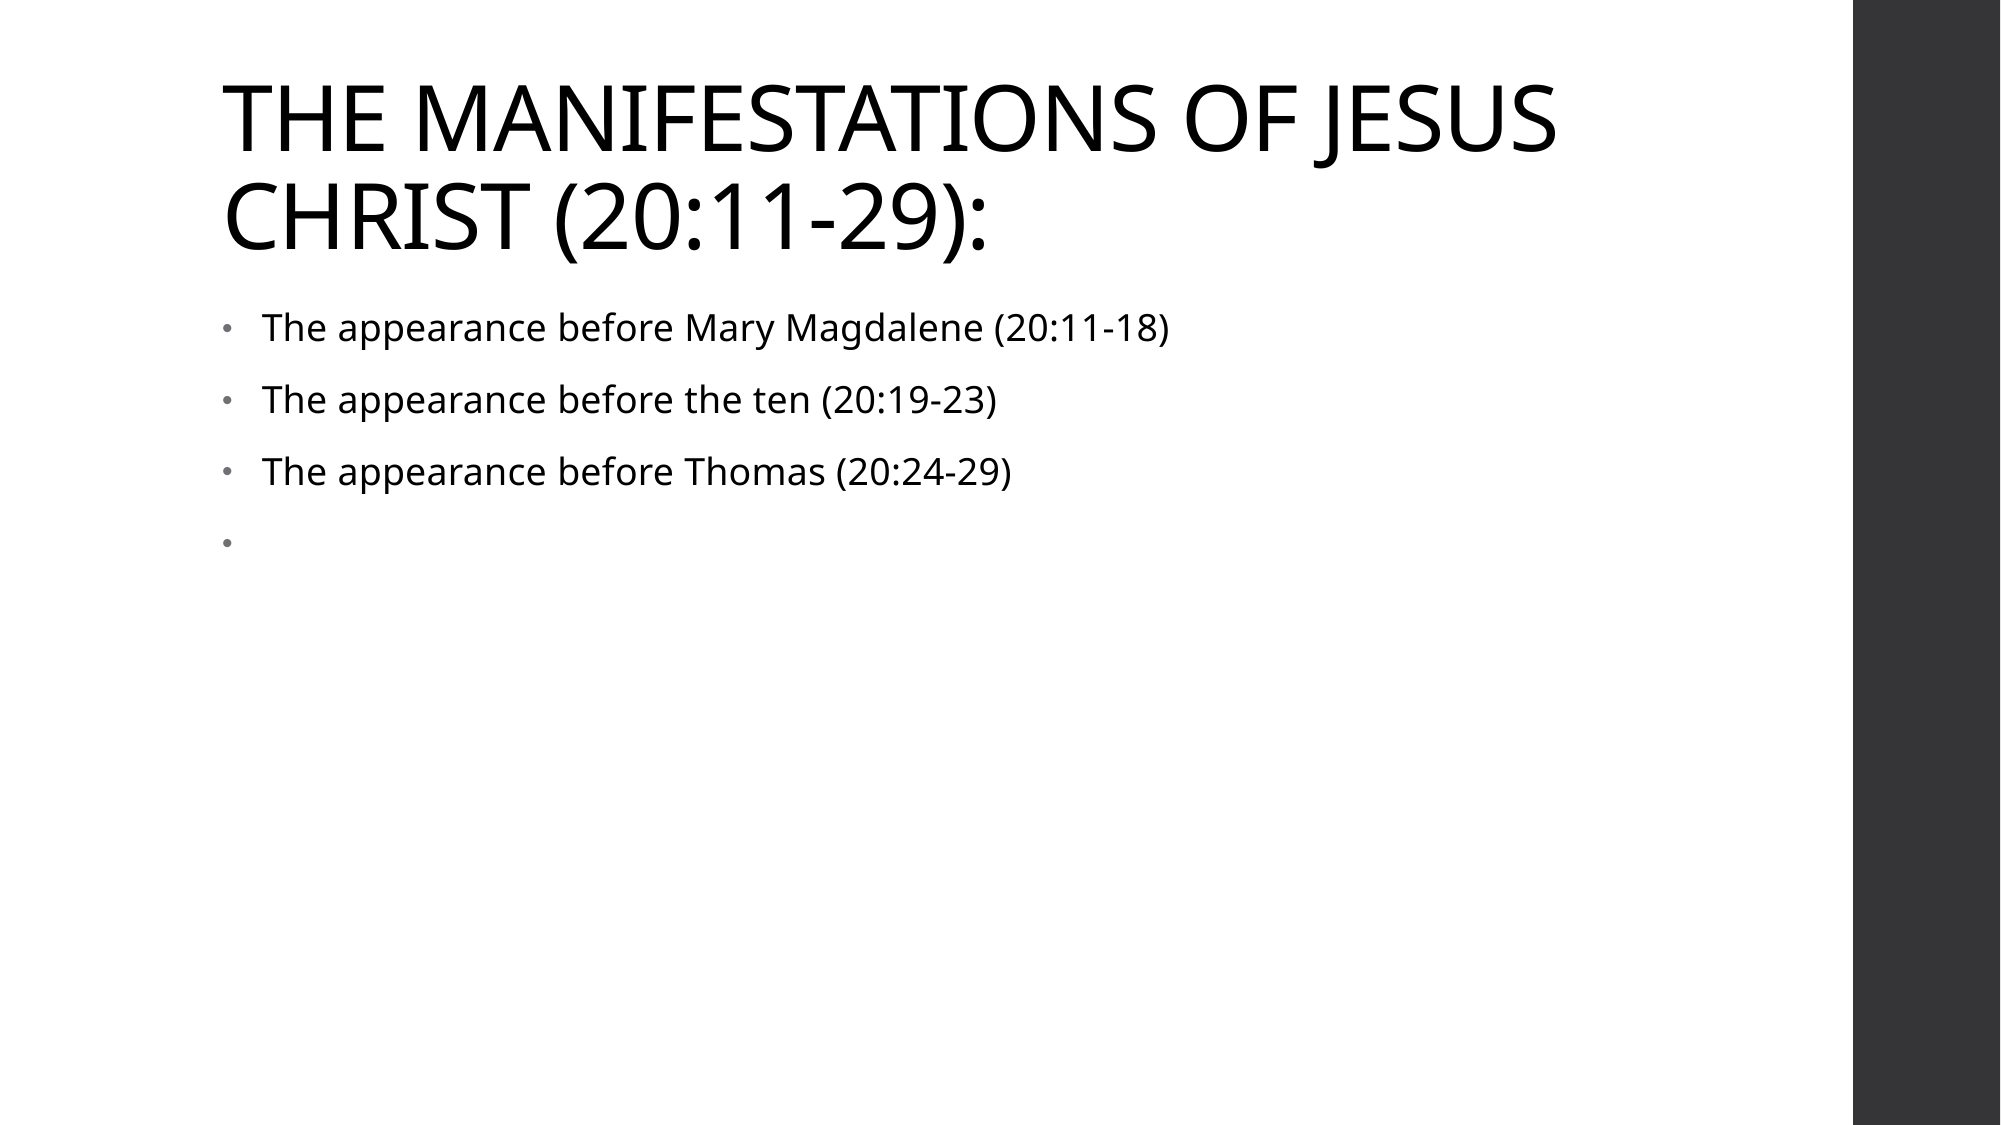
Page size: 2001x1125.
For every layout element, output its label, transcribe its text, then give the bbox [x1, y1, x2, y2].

list The appearance before Mary Magdalene (20:11-18) The appearance before the ten (20:19-23) The appearance before Thomas (20:24-29) [206, 299, 1617, 1014]
title THE MANIFESTATIONS OF JESUS CHRIST (20:11-29): [206, 60, 1797, 278]
